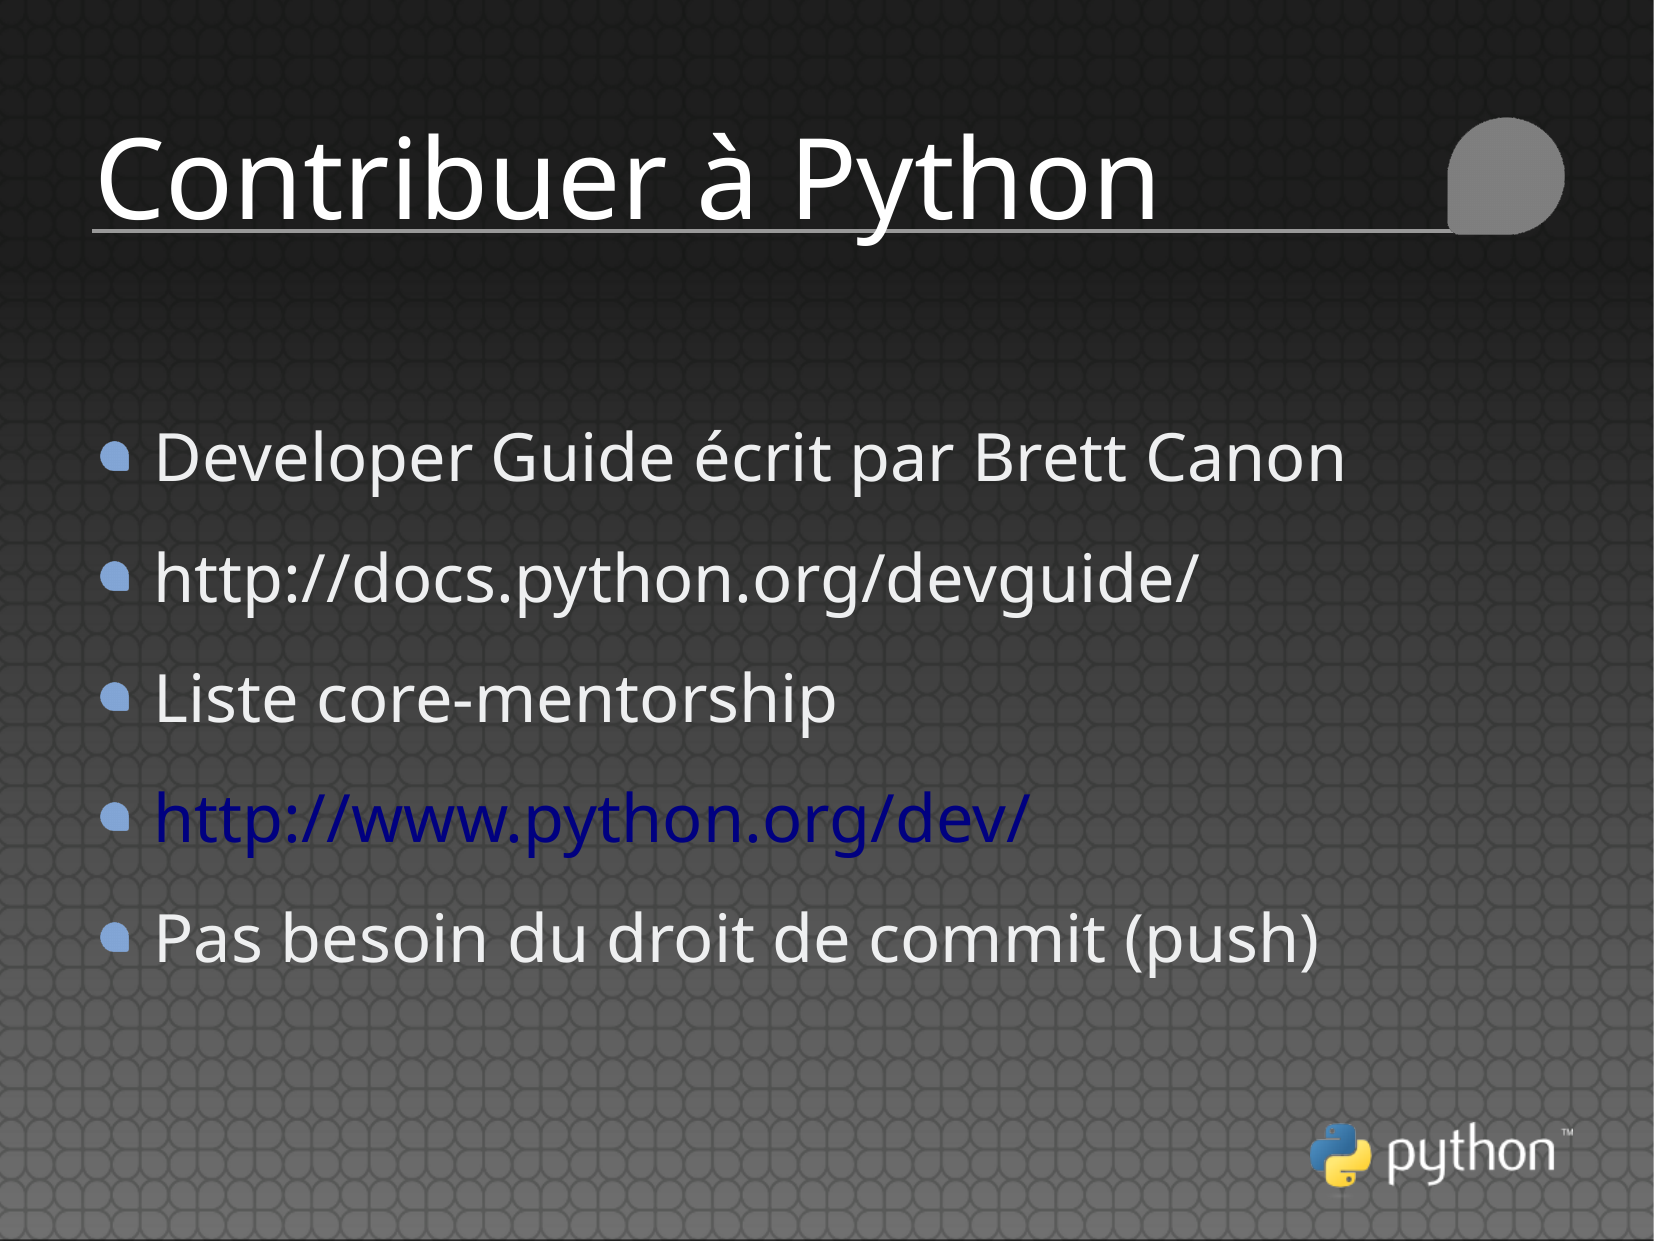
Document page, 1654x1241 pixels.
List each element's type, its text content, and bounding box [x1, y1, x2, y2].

title Contribuer à Python [94, 100, 1426, 251]
picture [0, 0, 1654, 1241]
list Developer Guide écrit par Brett Canon http://docs.python.org/devguide/ Liste core-mentorship http://www.python.org/dev/ Pas besoin du droit de commit (push) [82, 290, 1571, 1094]
